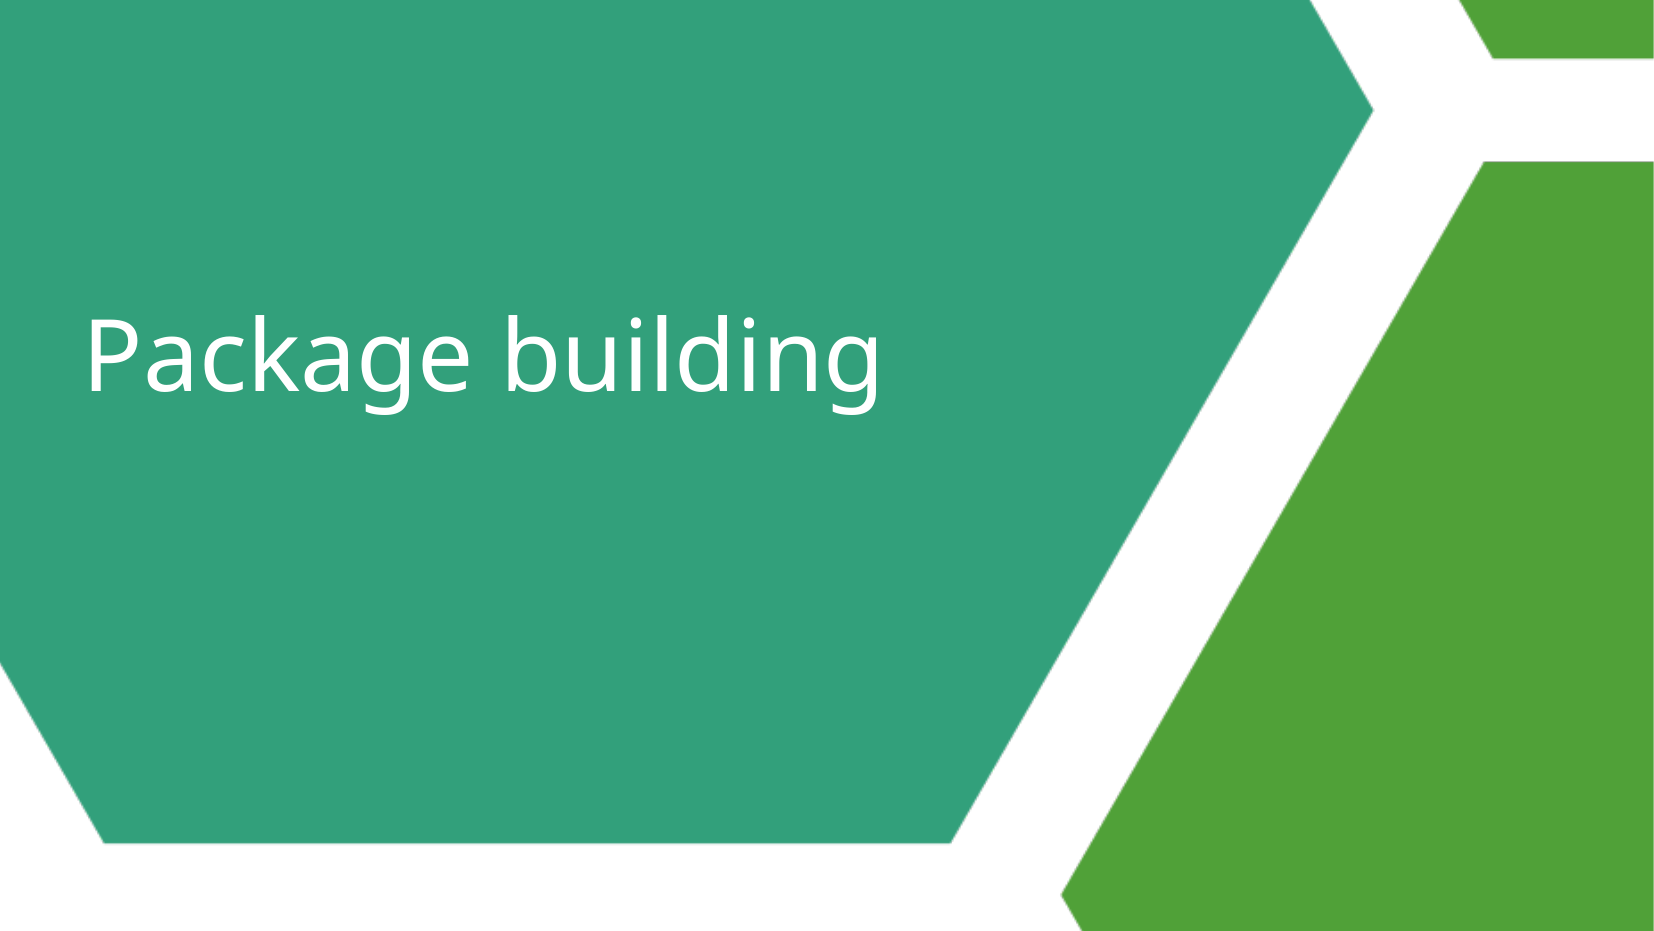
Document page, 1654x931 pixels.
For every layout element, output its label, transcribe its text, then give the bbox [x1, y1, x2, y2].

title Package building [82, 219, 1218, 486]
picture [0, 0, 1654, 931]
